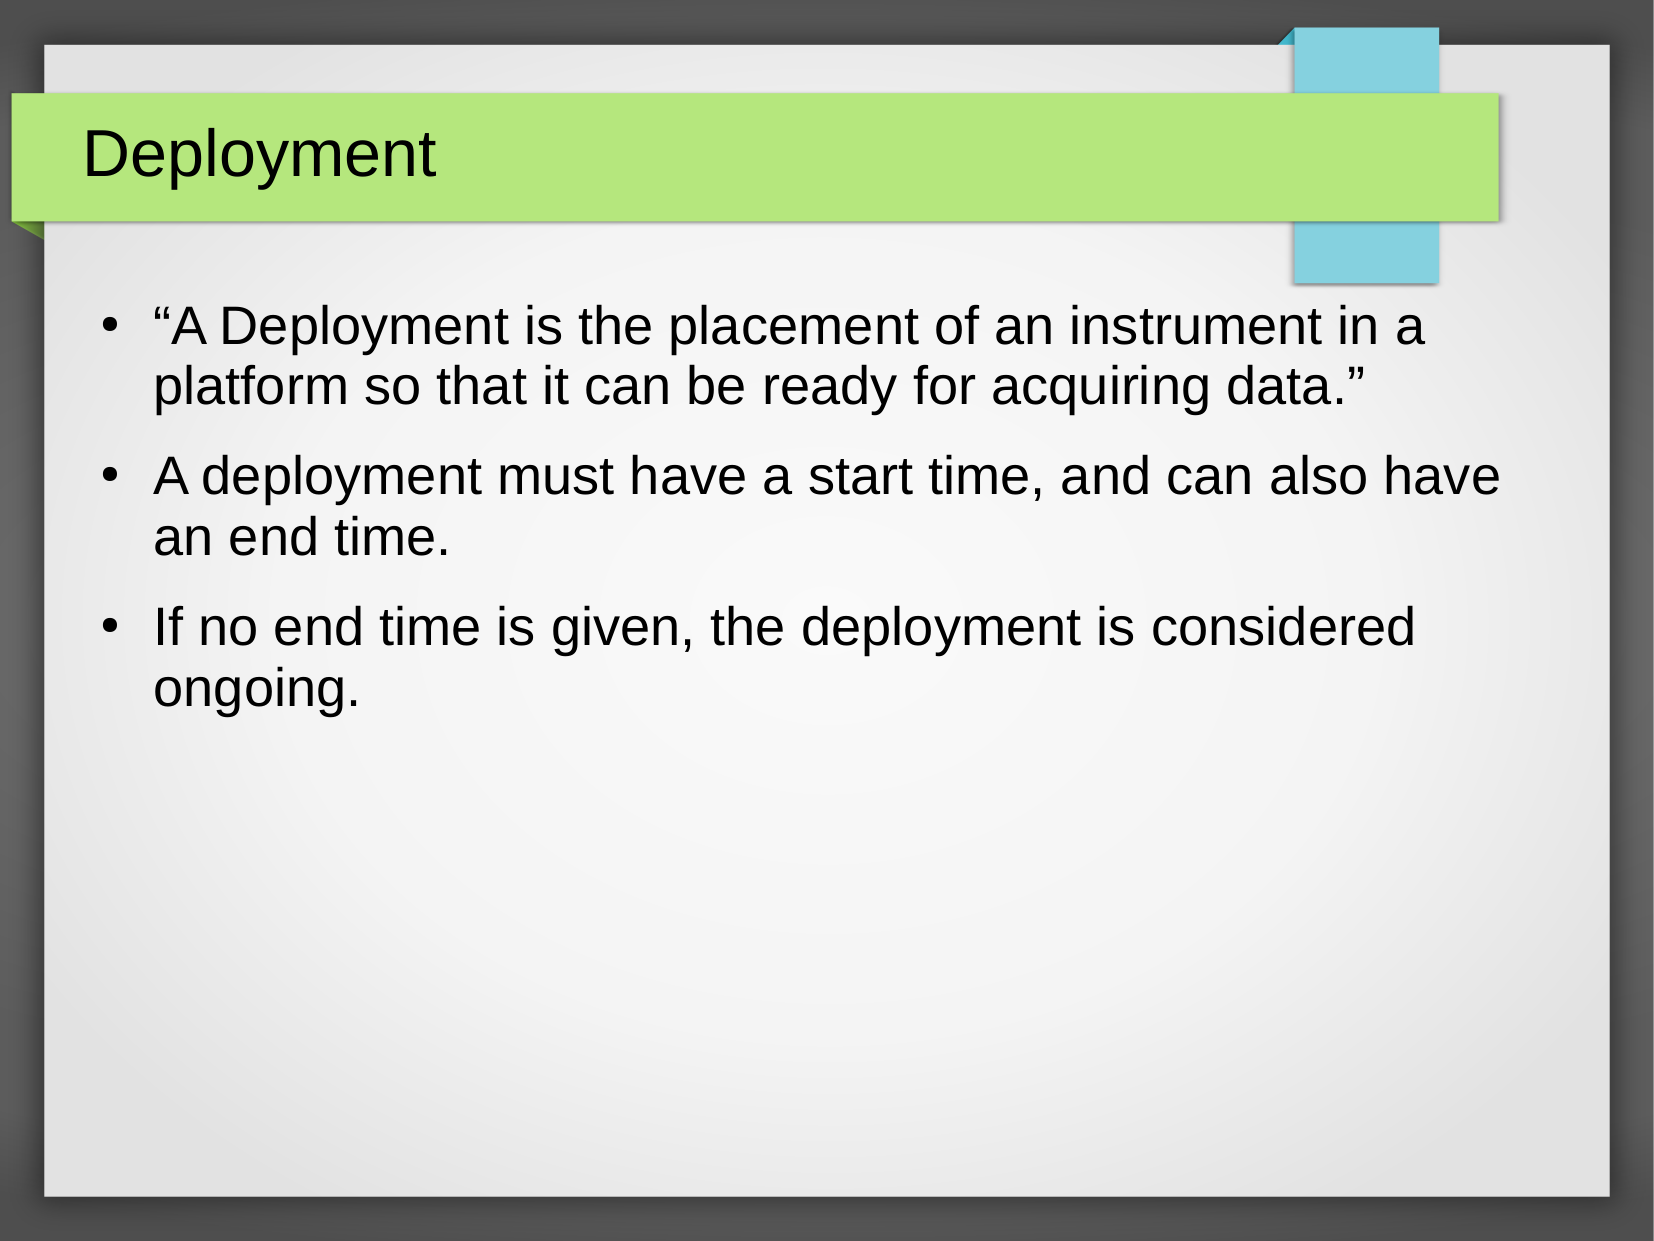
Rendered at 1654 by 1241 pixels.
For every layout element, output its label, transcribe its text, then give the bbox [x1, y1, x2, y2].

picture [0, 0, 1654, 1241]
title Deployment [82, 94, 1264, 213]
list “A Deployment is the placement of an instrument in a platform so that it can be ready for acquiring data.” A deployment must have a start time, and can also have an end time. If no end time is given, the deployment is considered ongoing. [82, 295, 1571, 1015]
